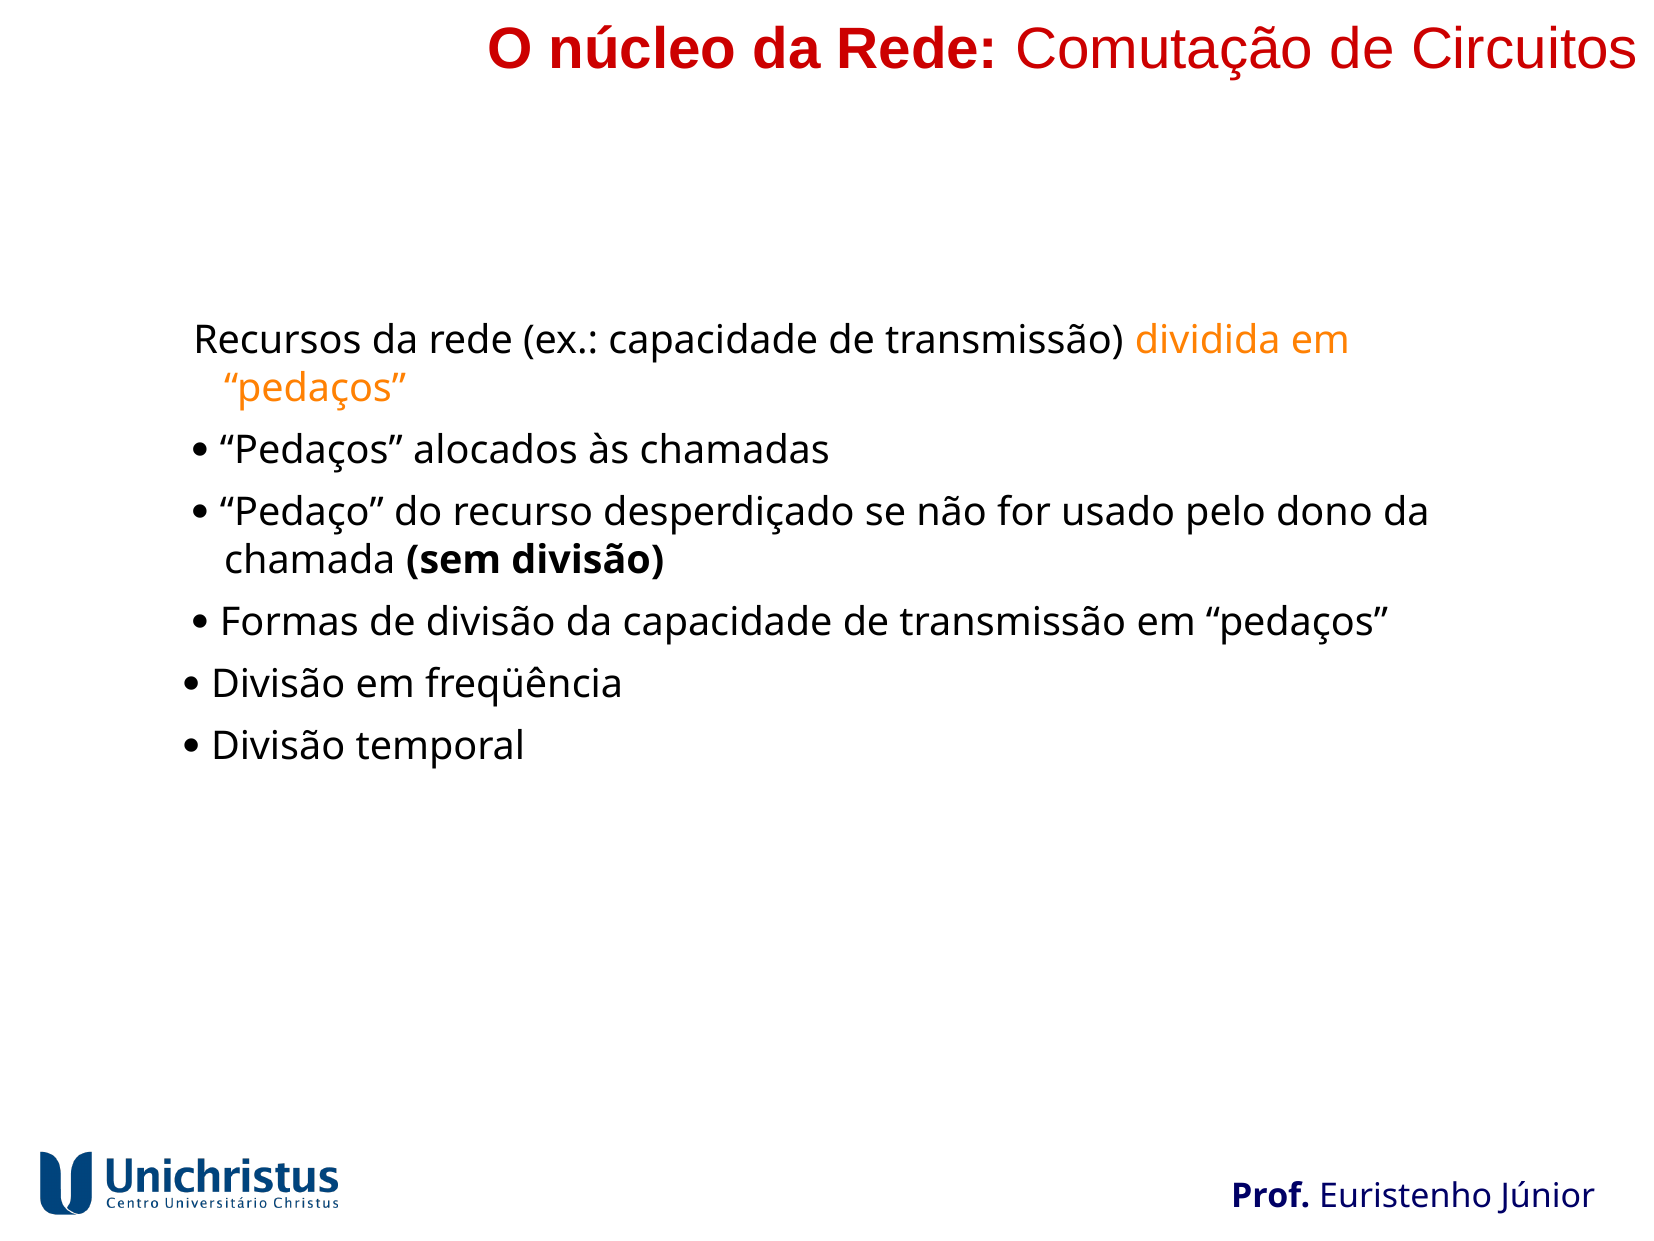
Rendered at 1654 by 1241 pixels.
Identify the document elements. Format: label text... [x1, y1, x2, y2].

list Recursos da rede (ex.: capacidade de transmissão) dividida em “pedaços”  “Pedaços” alocados às chamadas  “Pedaço” do recurso desperdiçado se não for usado pelo dono da chamada (sem divisão)  Formas de divisão da capacidade de transmissão em “pedaços”  Divisão em freqüência  Divisão temporal [107, 306, 1476, 826]
picture [35, 1148, 343, 1217]
text_box O núcleo da Rede: Comutação de Circuitos [472, 8, 1654, 154]
text_box Prof. Euristenho Júnior [1216, 1163, 1654, 1224]
